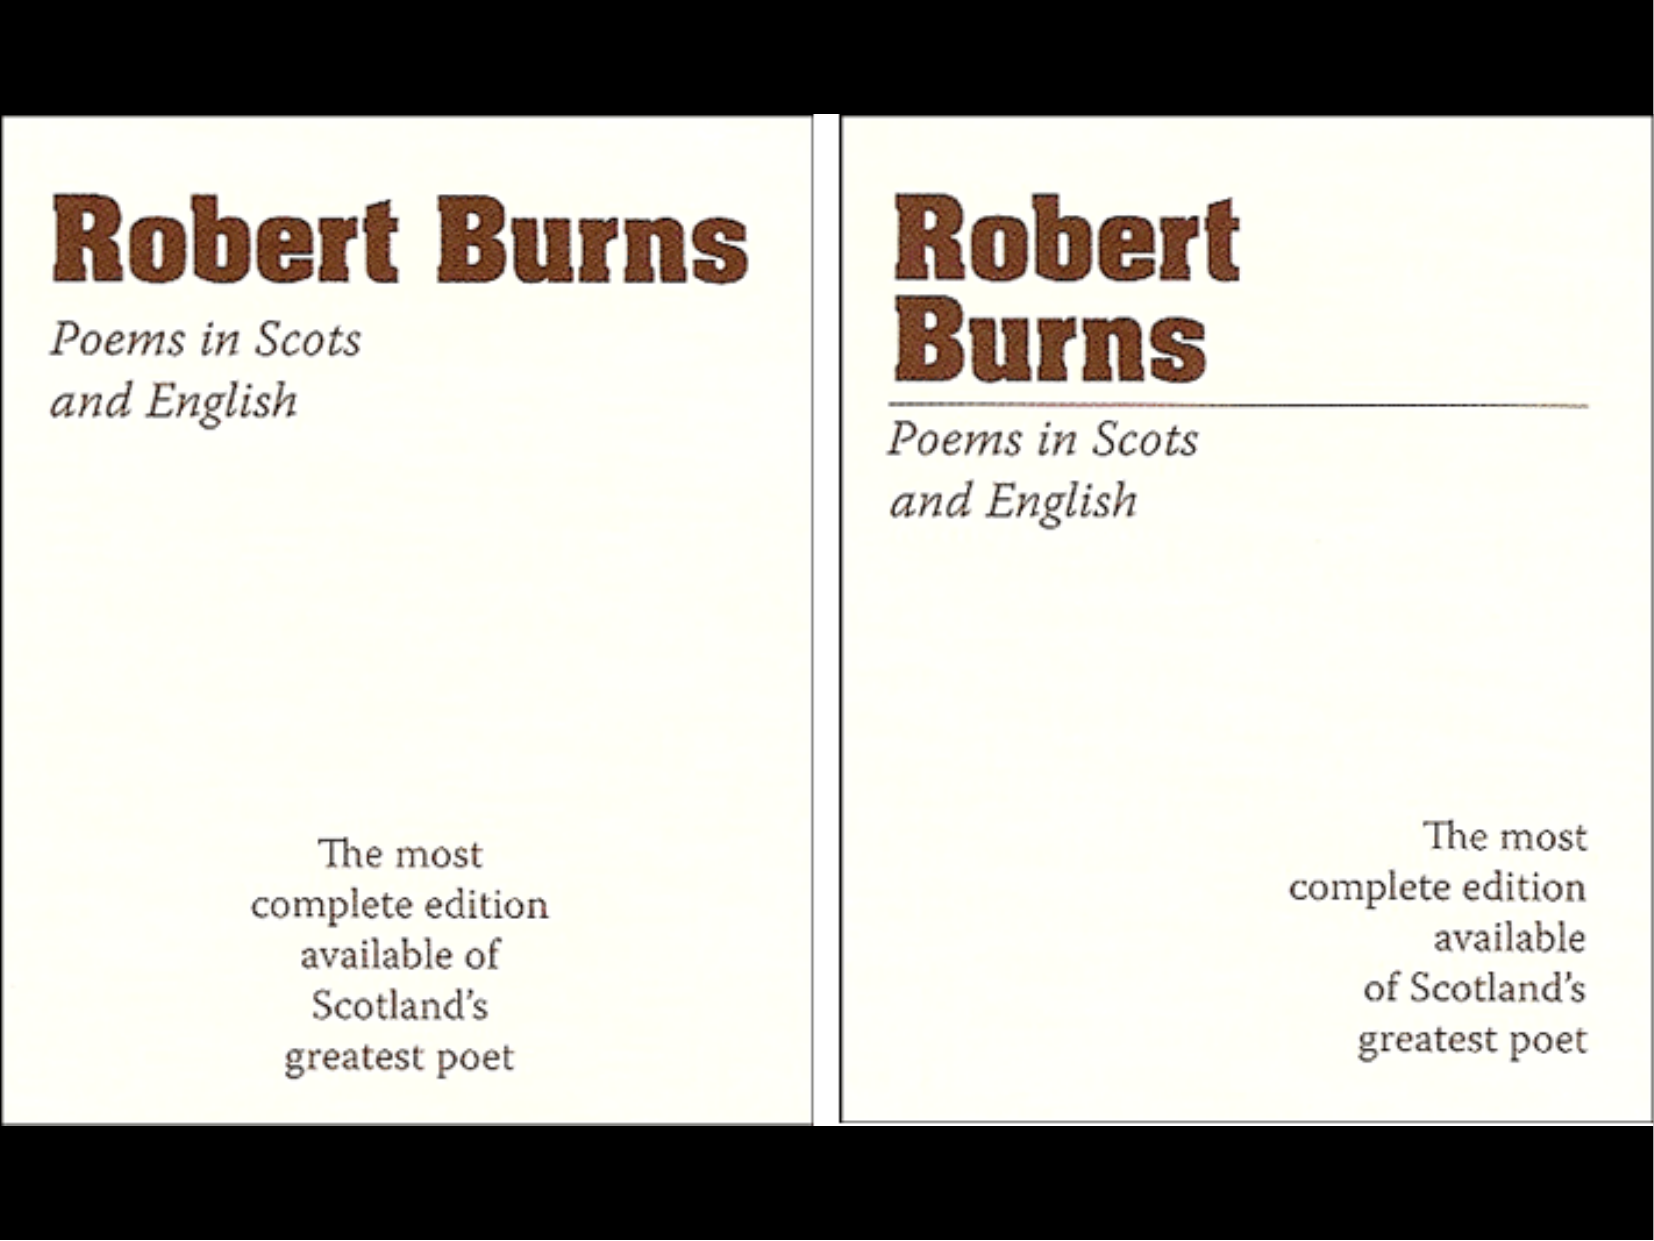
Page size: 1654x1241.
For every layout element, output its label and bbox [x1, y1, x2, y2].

picture [0, 114, 1654, 1126]
